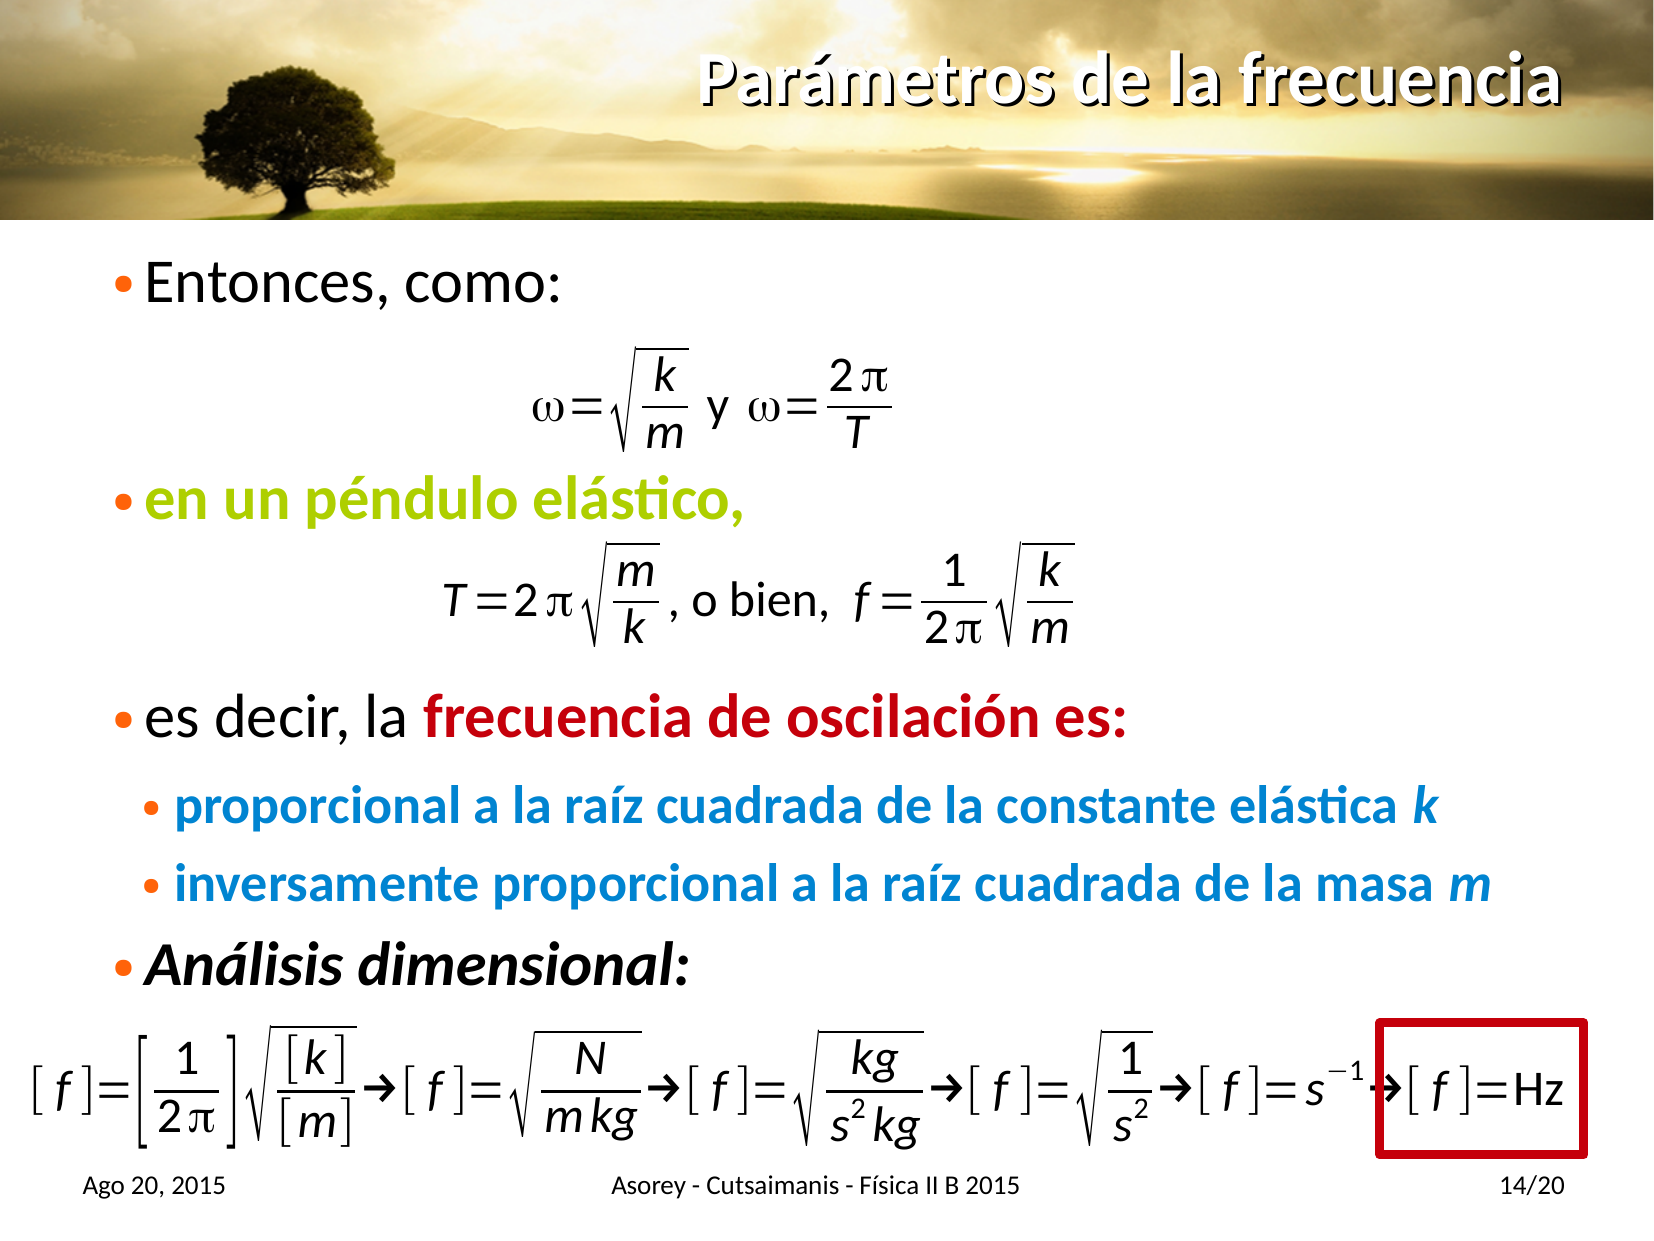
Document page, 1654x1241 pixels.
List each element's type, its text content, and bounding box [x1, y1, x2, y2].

chart [24, 1023, 1375, 1156]
picture [0, 0, 1654, 220]
chart [525, 345, 901, 514]
chart [435, 540, 1082, 657]
chart [1384, 1027, 1571, 1150]
title Parámetros de la frecuencia [75, 19, 1564, 151]
list Entonces, como: en un péndulo elástico, es decir, la frecuencia de oscilación es: proporcional a la raíz cuadrada de la constante elástica k inversamente proporcional a la raíz cuadrada de la masa m Análisis dimensional: [82, 255, 1571, 1023]
